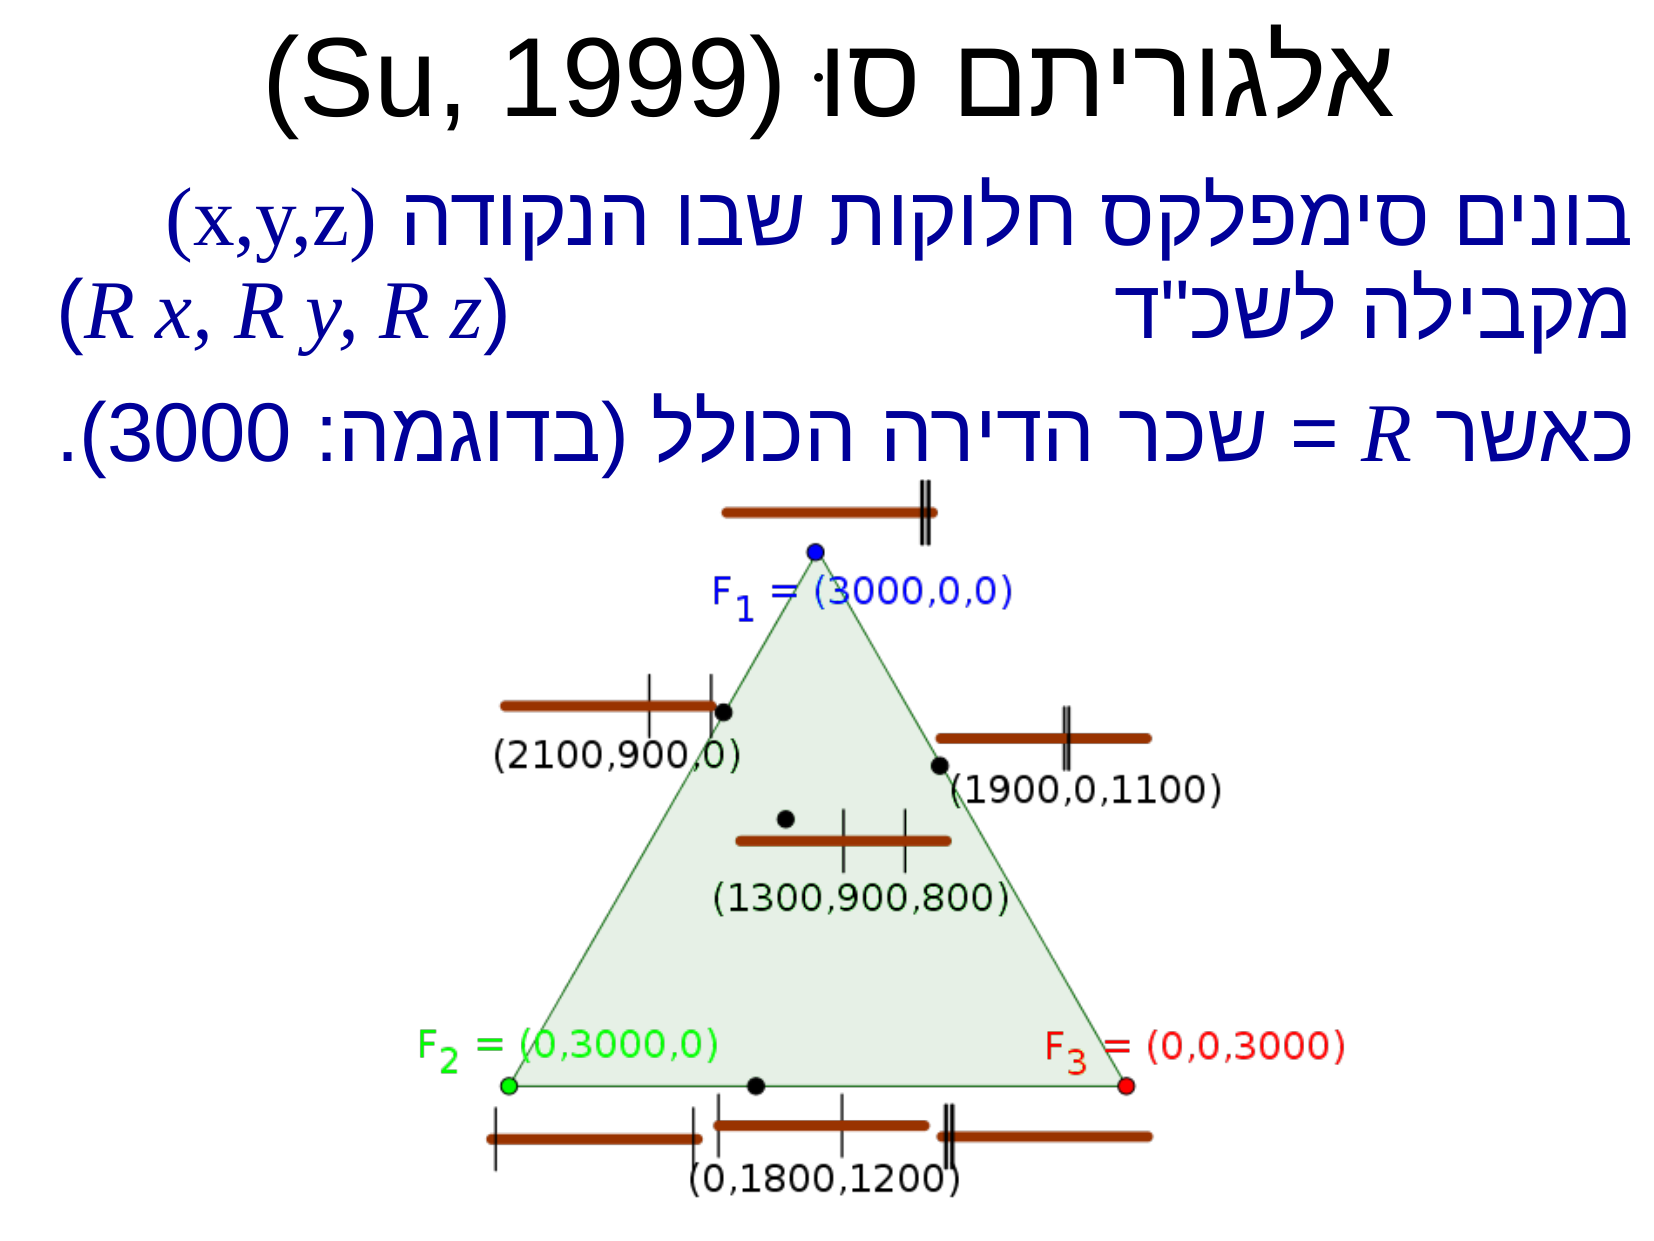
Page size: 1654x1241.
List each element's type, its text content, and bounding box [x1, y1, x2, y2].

picture [405, 479, 1419, 1241]
title אלגוריתם סוּ (Su, 1999) [2, 2, 1654, 153]
list בונים סימפלקס חלוקות שבו הנקודה (x,y,z) מקבילה לשכ"ד (R x, R y, R z) כאשר R = שכר הדירה הכולל (בדוגמה: 3000). [15, 170, 1636, 1216]
